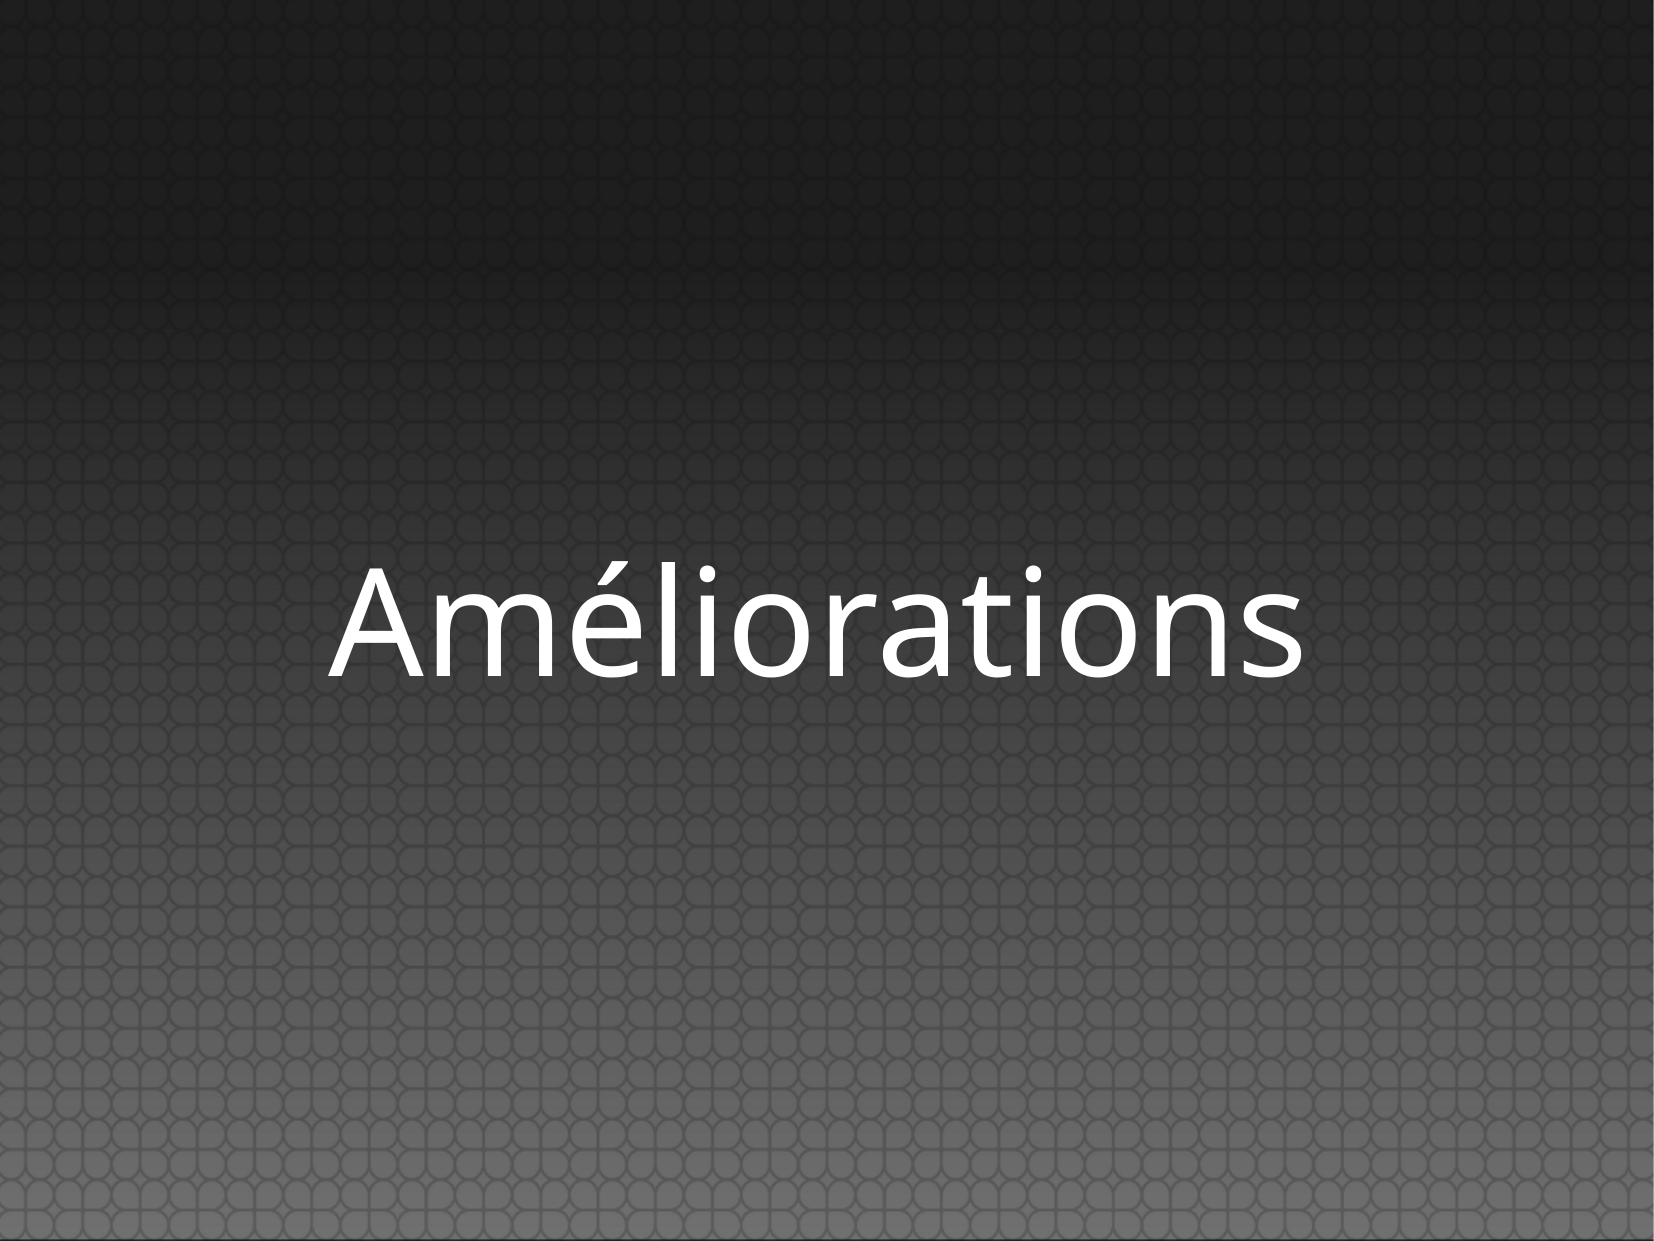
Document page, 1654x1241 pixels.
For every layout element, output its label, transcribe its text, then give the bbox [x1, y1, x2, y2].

picture [0, 0, 1654, 1241]
title Améliorations [75, 525, 1564, 713]
